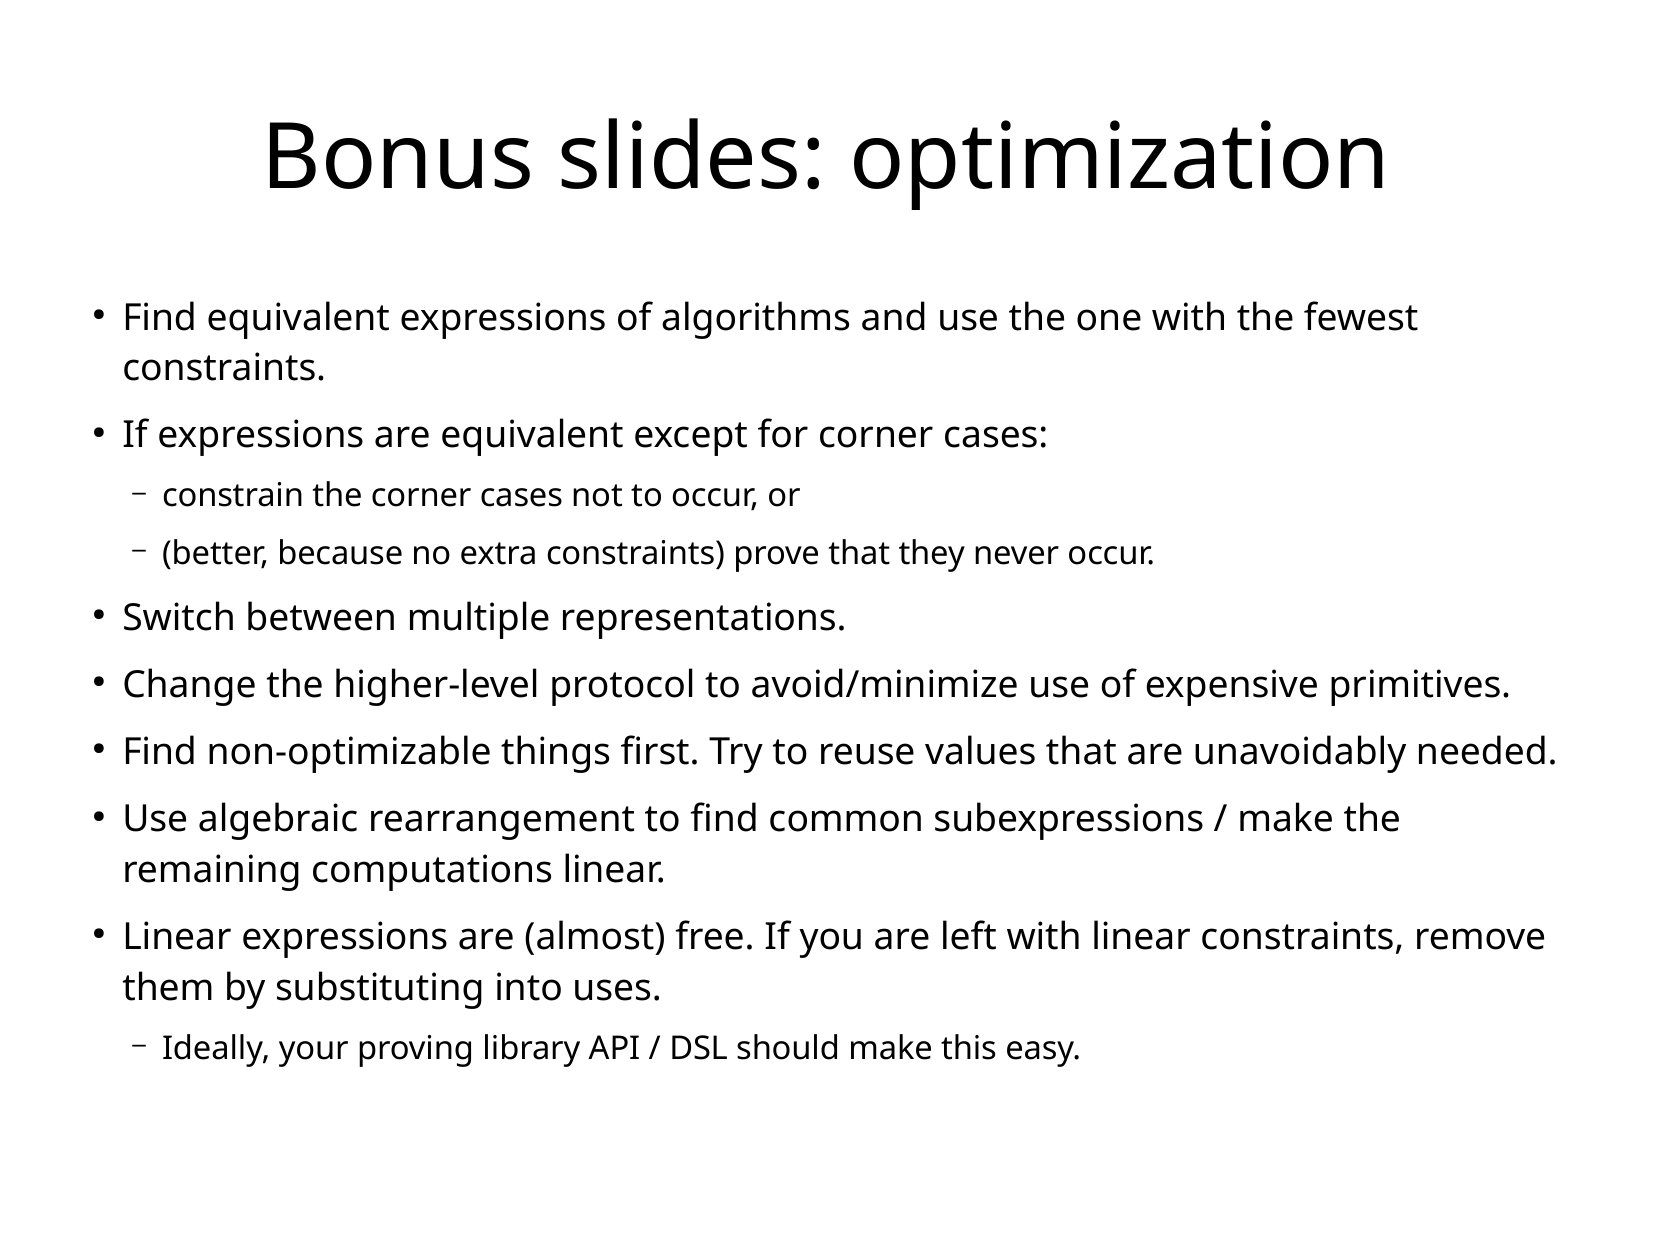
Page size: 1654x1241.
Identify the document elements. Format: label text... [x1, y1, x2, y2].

list Find equivalent expressions of algorithms and use the one with the fewest constraints. If expressions are equivalent except for corner cases: constrain the corner cases not to occur, or (better, because no extra constraints) prove that they never occur. Switch between multiple representations. Change the higher-level protocol to avoid/minimize use of expensive primitives. Find non-optimizable things first. Try to reuse values that are unavoidably needed. Use algebraic rearrangement to find common subexpressions / make the remaining computations linear. Linear expressions are (almost) free. If you are left with linear constraints, remove them by substituting into uses. Ideally, your proving library API / DSL should make this easy. [82, 290, 1571, 1111]
title Bonus slides: optimization [82, 49, 1571, 257]
